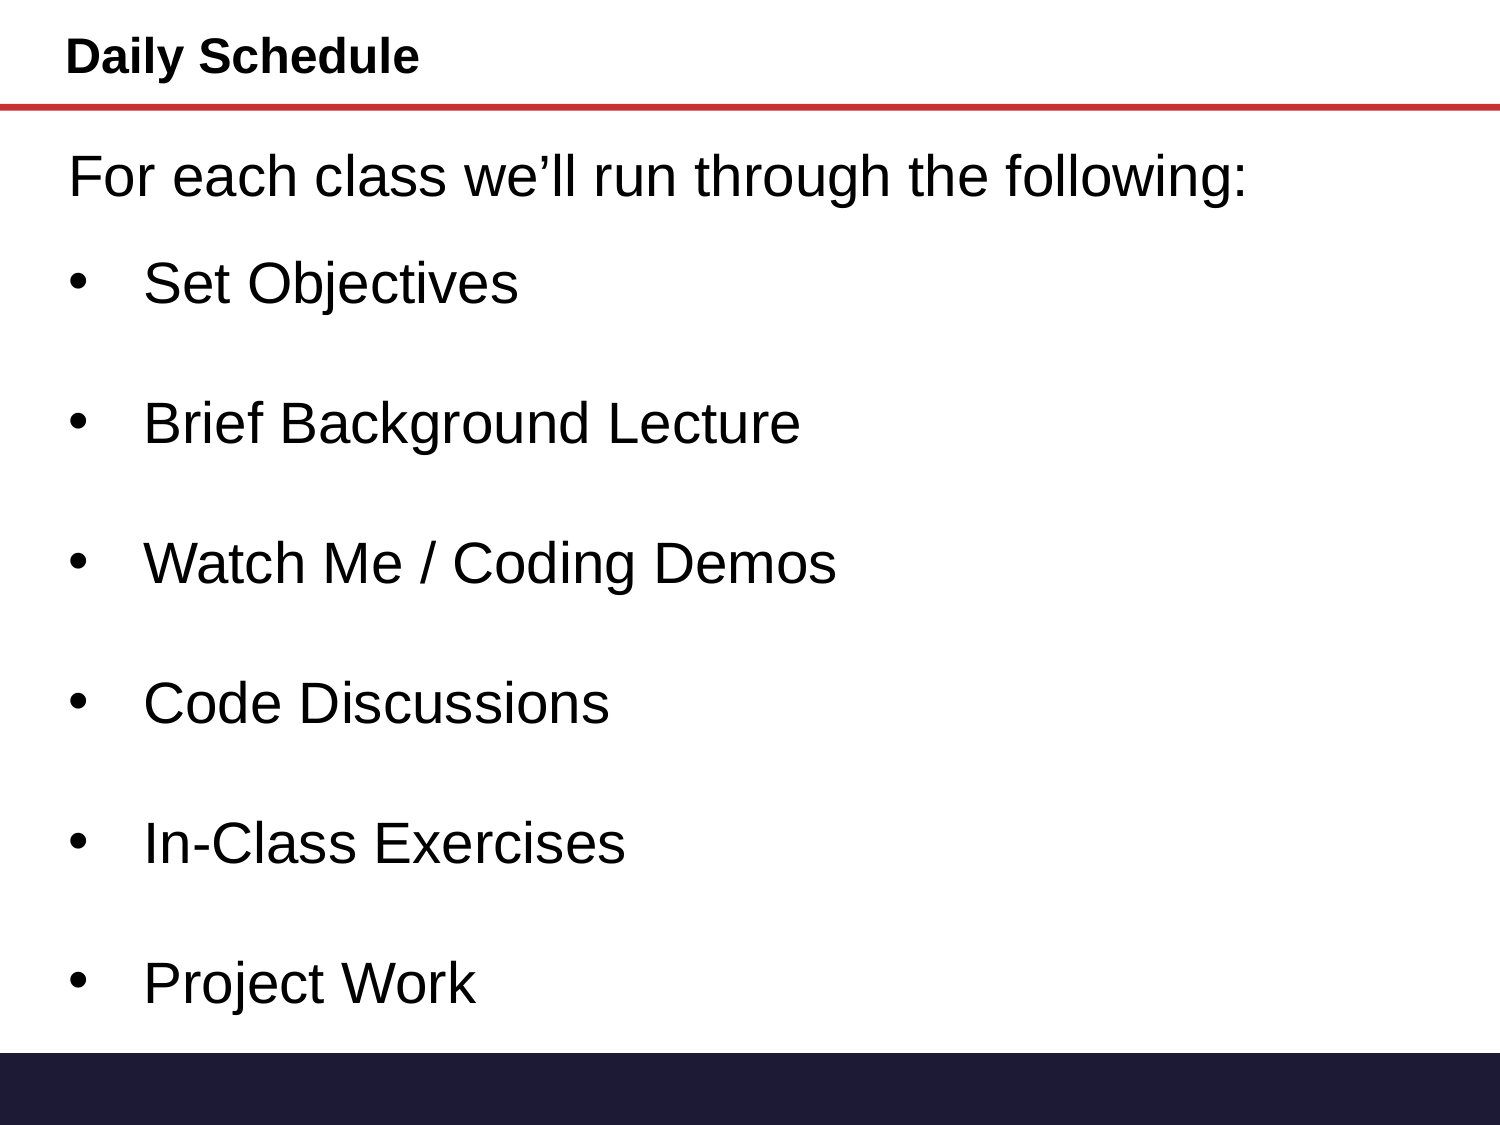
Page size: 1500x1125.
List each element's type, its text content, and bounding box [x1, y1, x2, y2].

title Daily Schedule [50, 0, 948, 108]
text_box For each class we’ll run through the following: Set Objectives Brief Background Lecture Watch Me / Coding Demos Code Discussions In-Class Exercises Project Work [16, 122, 1484, 1037]
